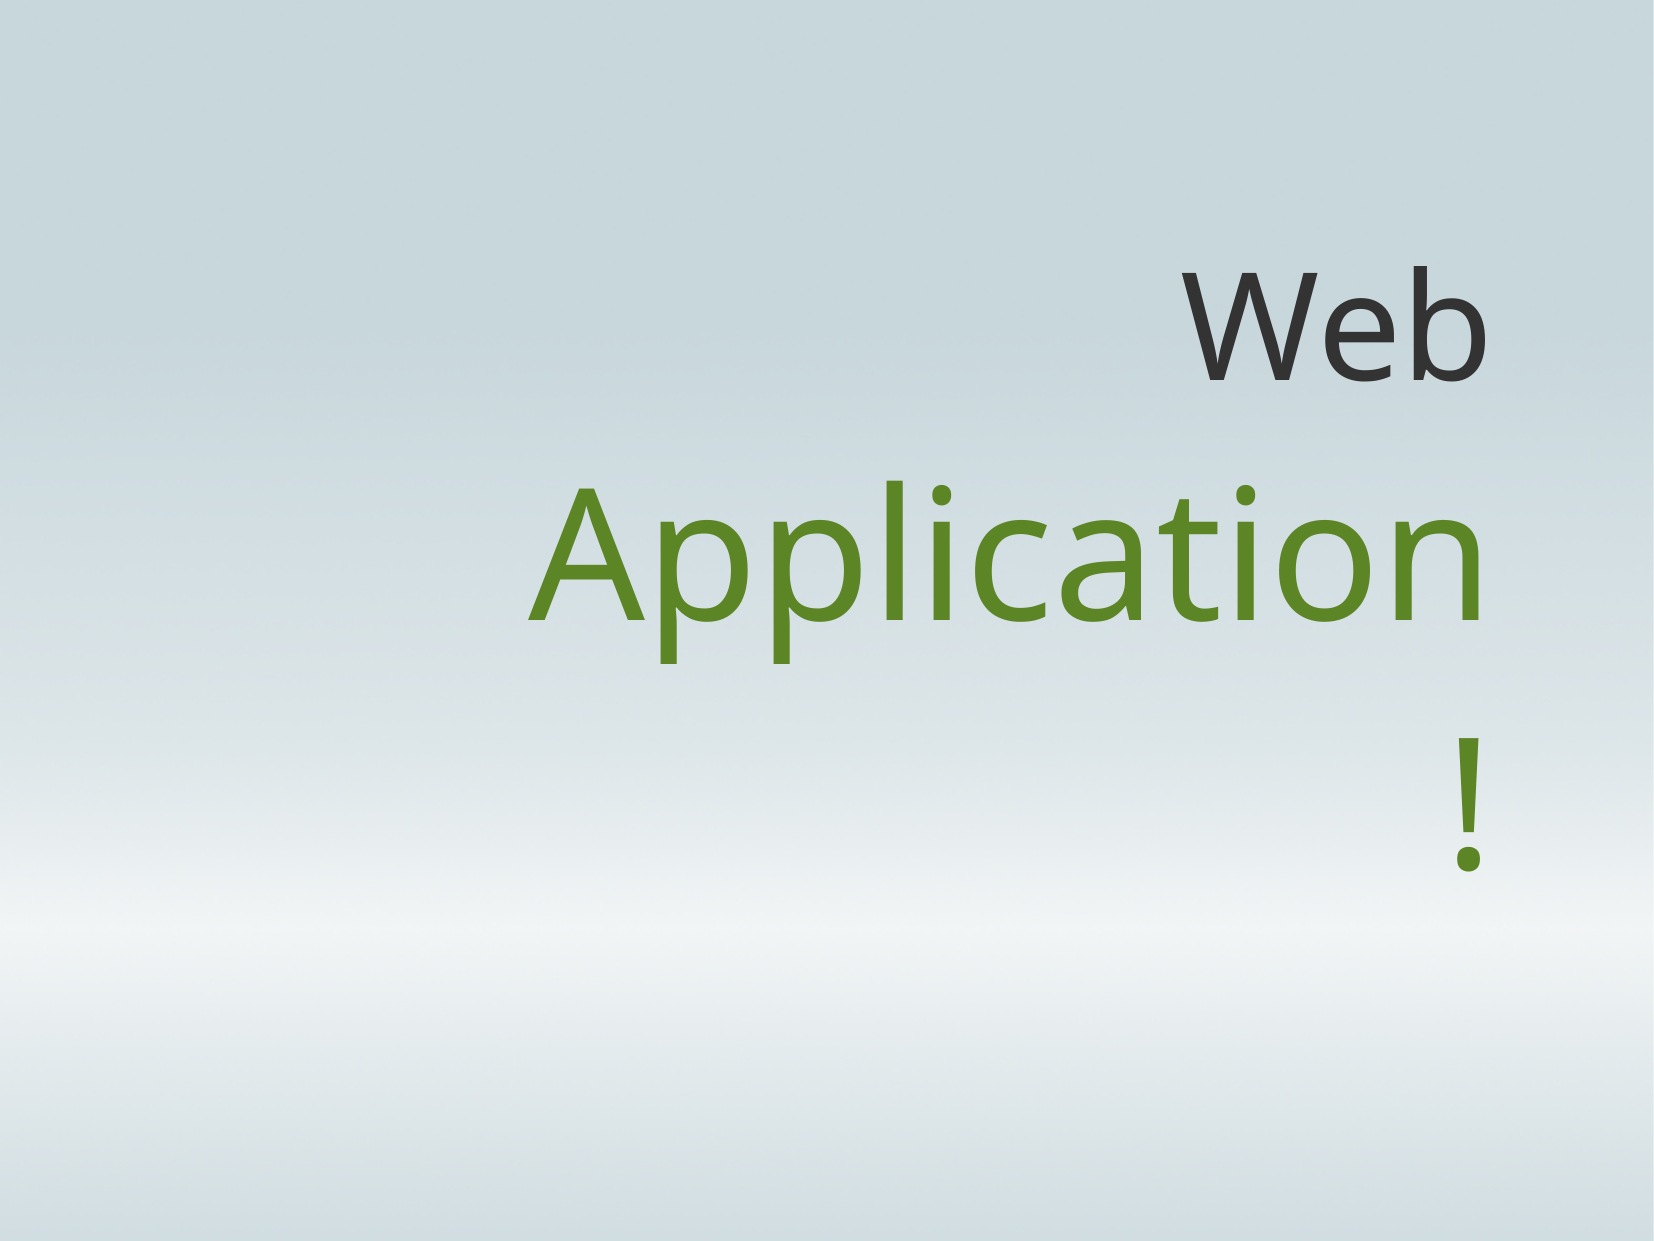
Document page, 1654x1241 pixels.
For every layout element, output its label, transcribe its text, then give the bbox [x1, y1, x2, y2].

picture [0, 0, 1654, 1241]
text_box Web Application! [496, 212, 1509, 693]
